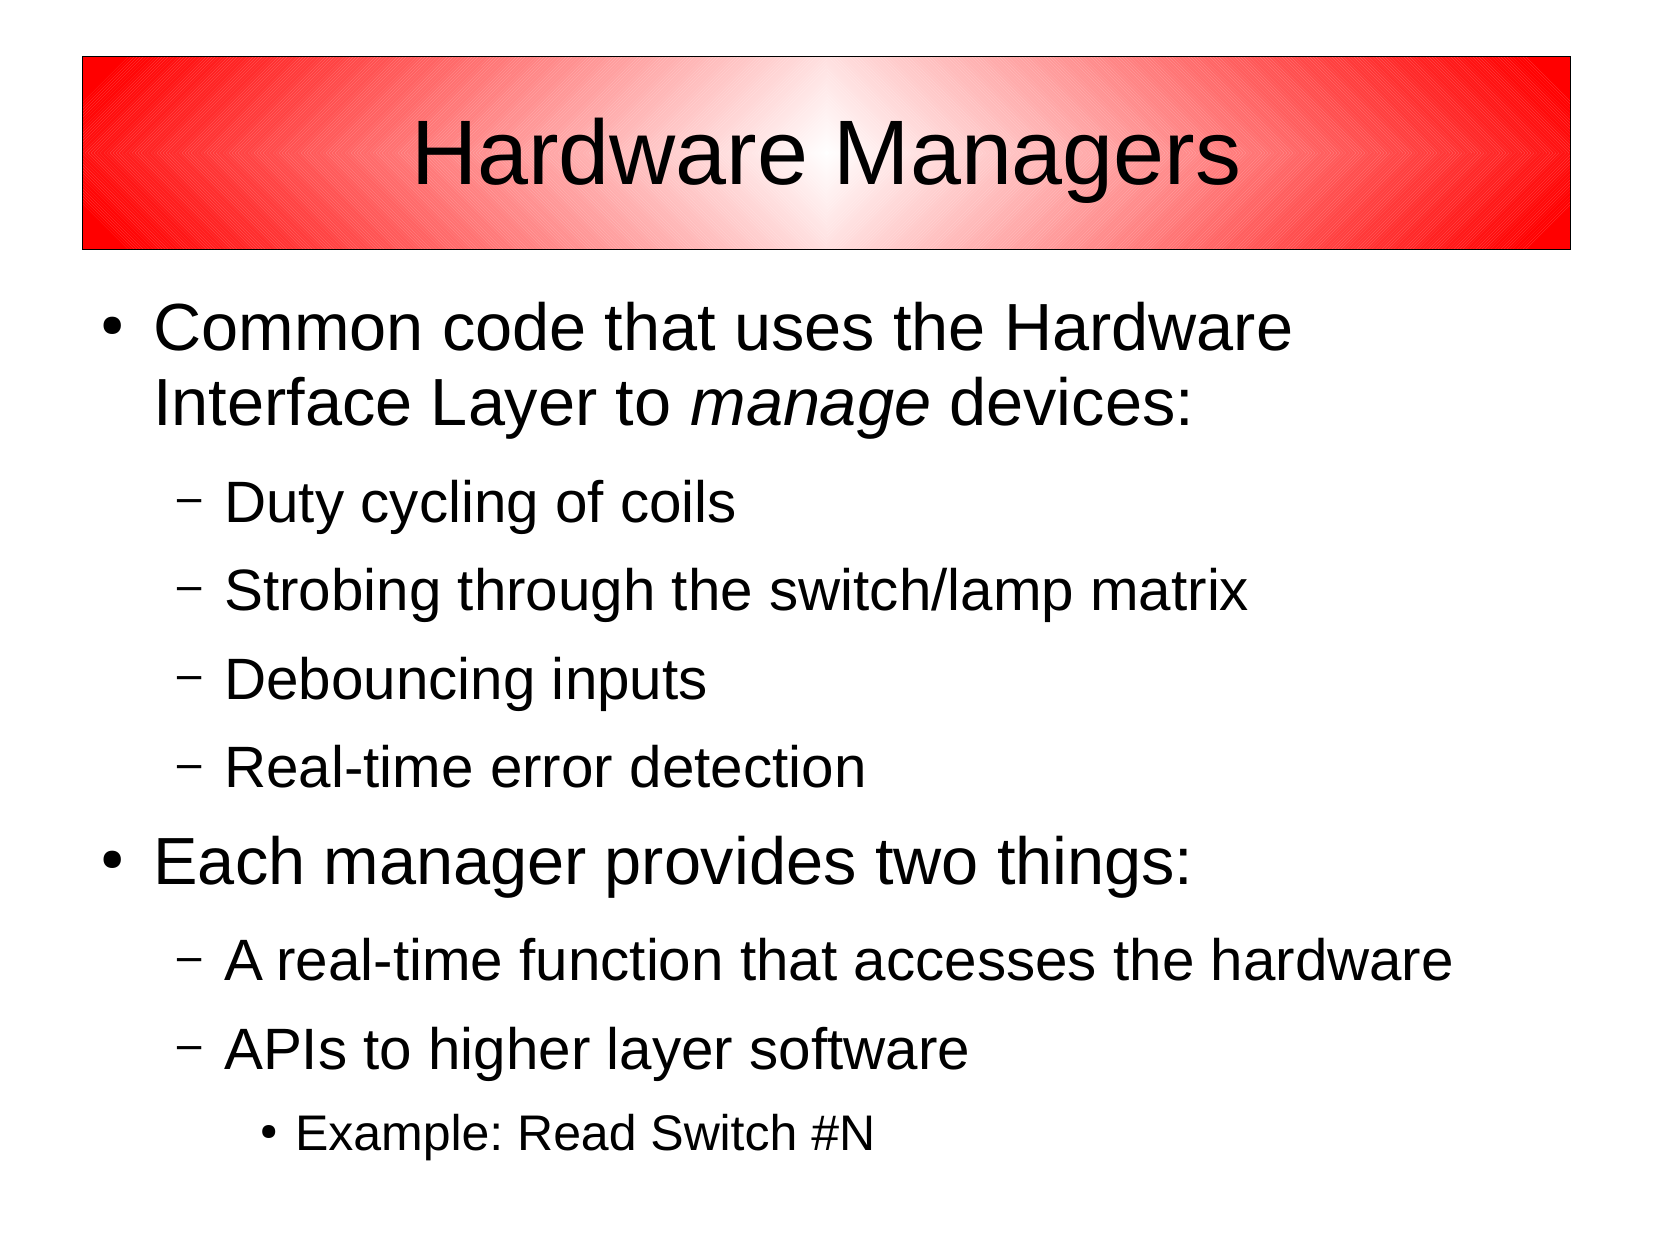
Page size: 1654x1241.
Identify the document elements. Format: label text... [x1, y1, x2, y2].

title Hardware Managers [82, 56, 1571, 250]
list Common code that uses the Hardware Interface Layer to manage devices: Duty cycling of coils Strobing through the switch/lamp matrix Debouncing inputs Real-time error detection Each manager provides two things: A real-time function that accesses the hardware APIs to higher layer software Example: Read Switch #N [82, 290, 1571, 1162]
